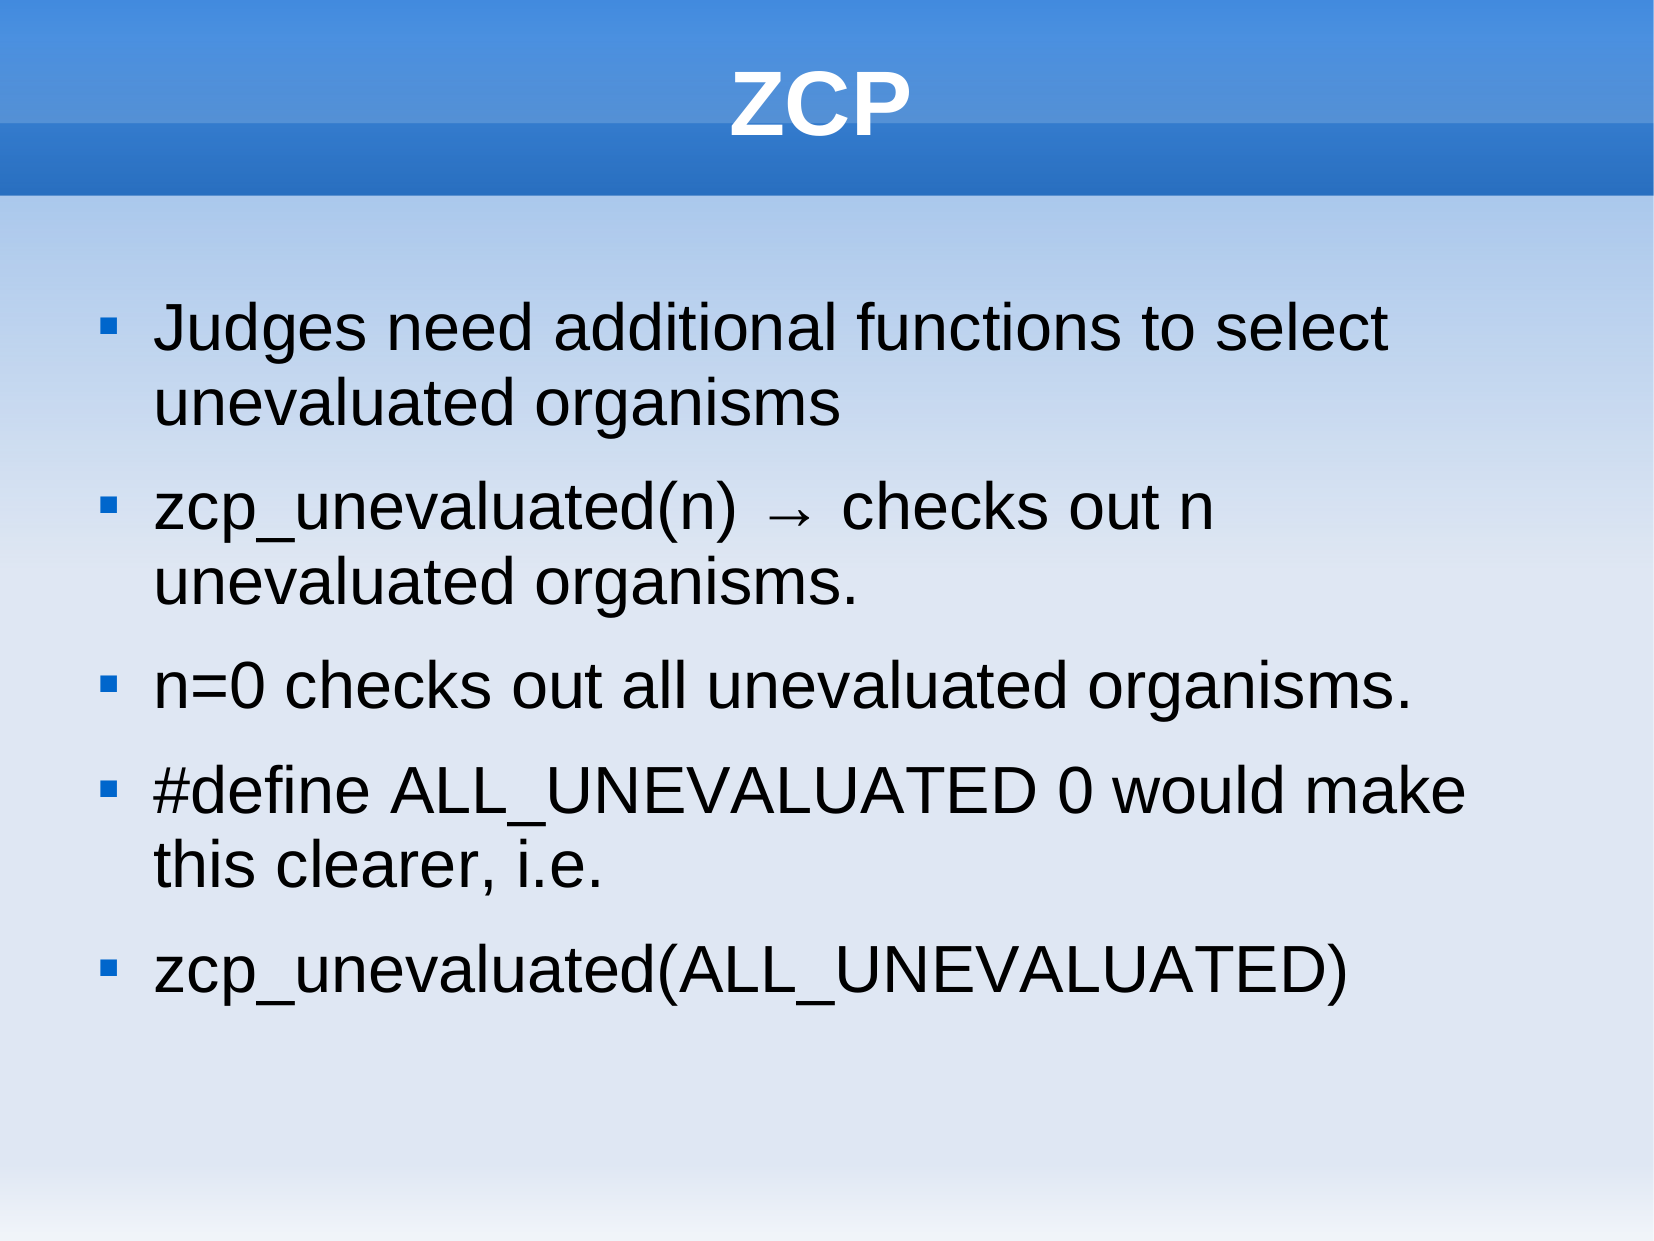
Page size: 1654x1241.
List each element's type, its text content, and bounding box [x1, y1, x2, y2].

title ZCP [76, 7, 1565, 200]
list Judges need additional functions to select unevaluated organisms zcp_unevaluated(n) → checks out n unevaluated organisms. n=0 checks out all unevaluated organisms. #define ALL_UNEVALUATED 0 would make this clearer, i.e. zcp_unevaluated(ALL_UNEVALUATED) [82, 290, 1571, 1094]
picture [0, 0, 1654, 1241]
